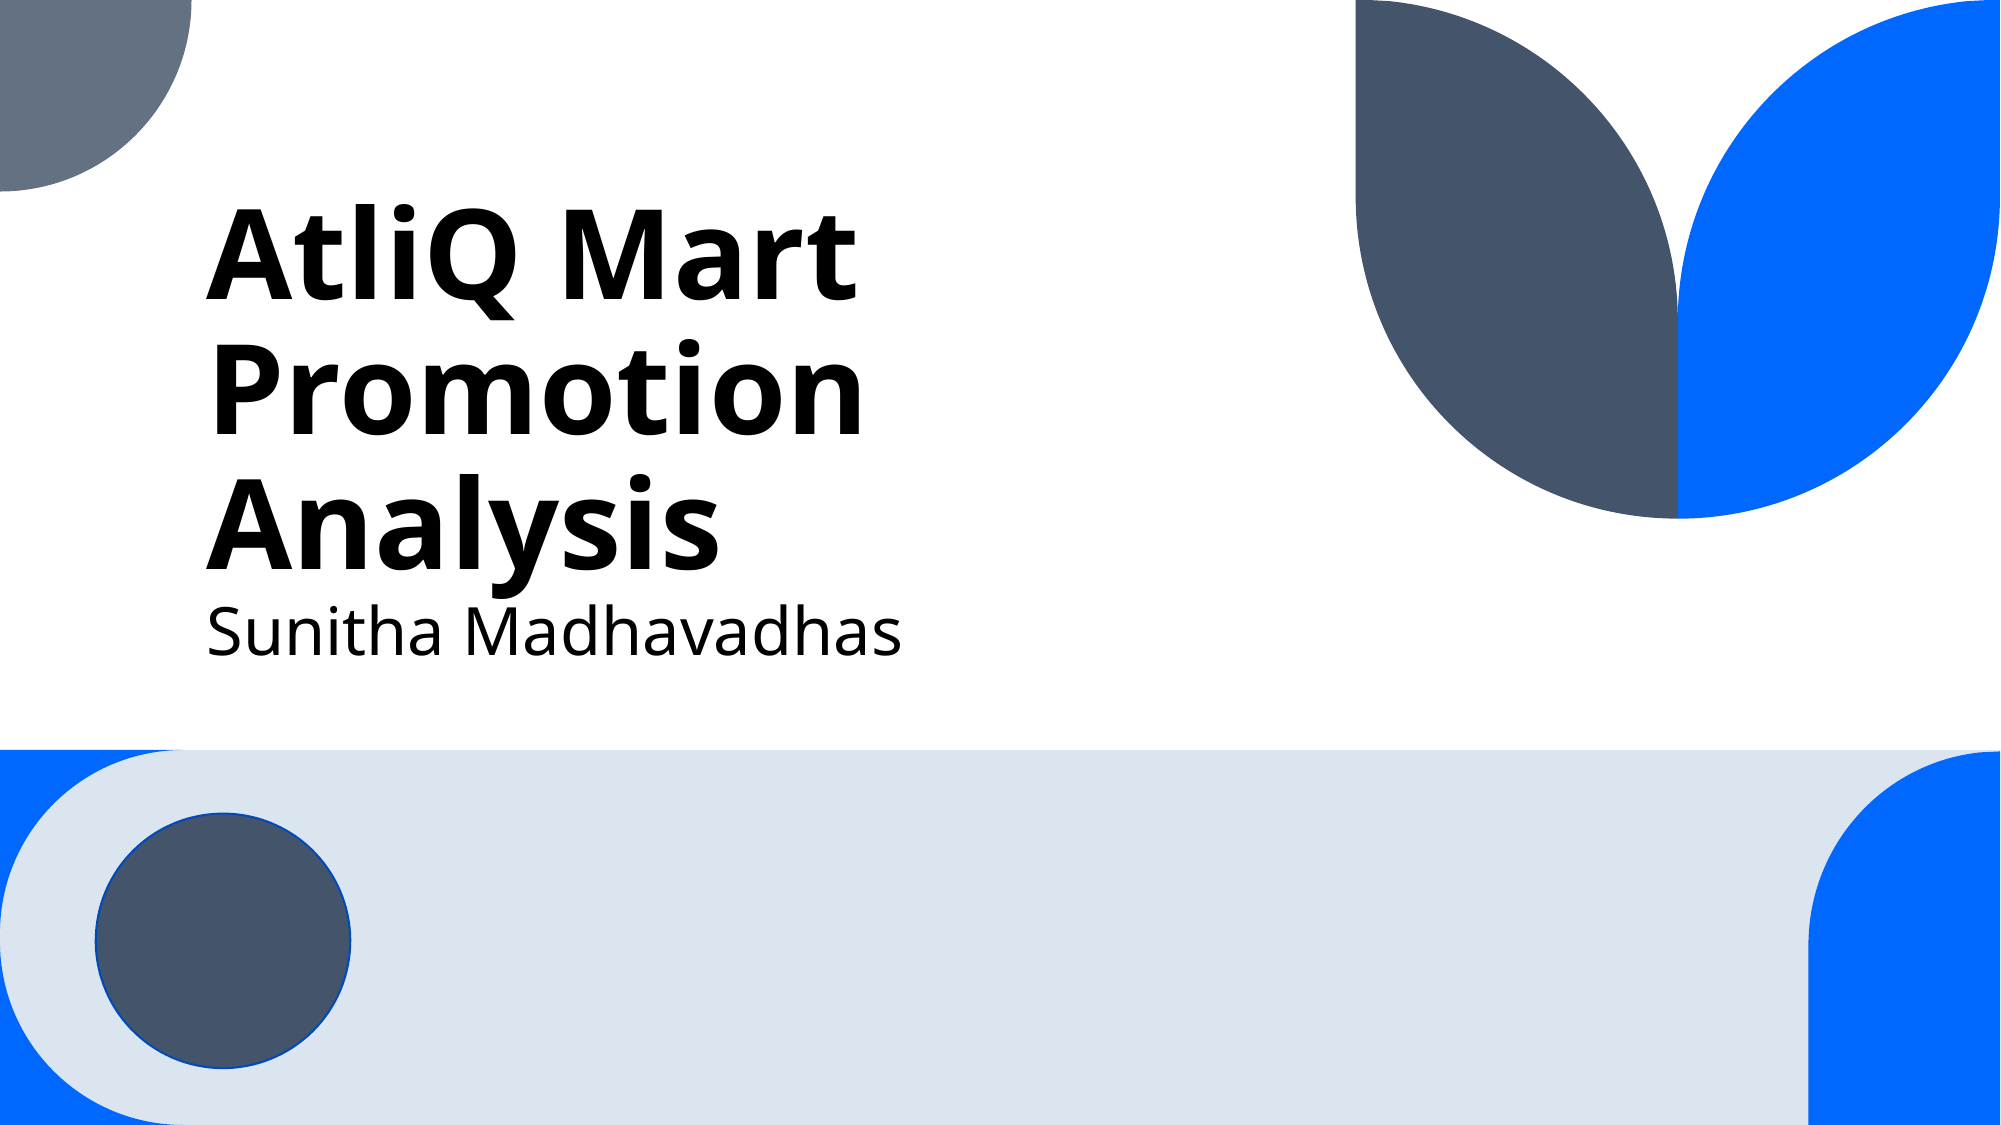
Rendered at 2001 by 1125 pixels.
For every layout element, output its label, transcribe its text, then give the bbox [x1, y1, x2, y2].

title AtliQ Mart Promotion Analysis [191, 184, 1356, 576]
subtitle Sunitha Madhavadhas [191, 590, 1750, 724]
